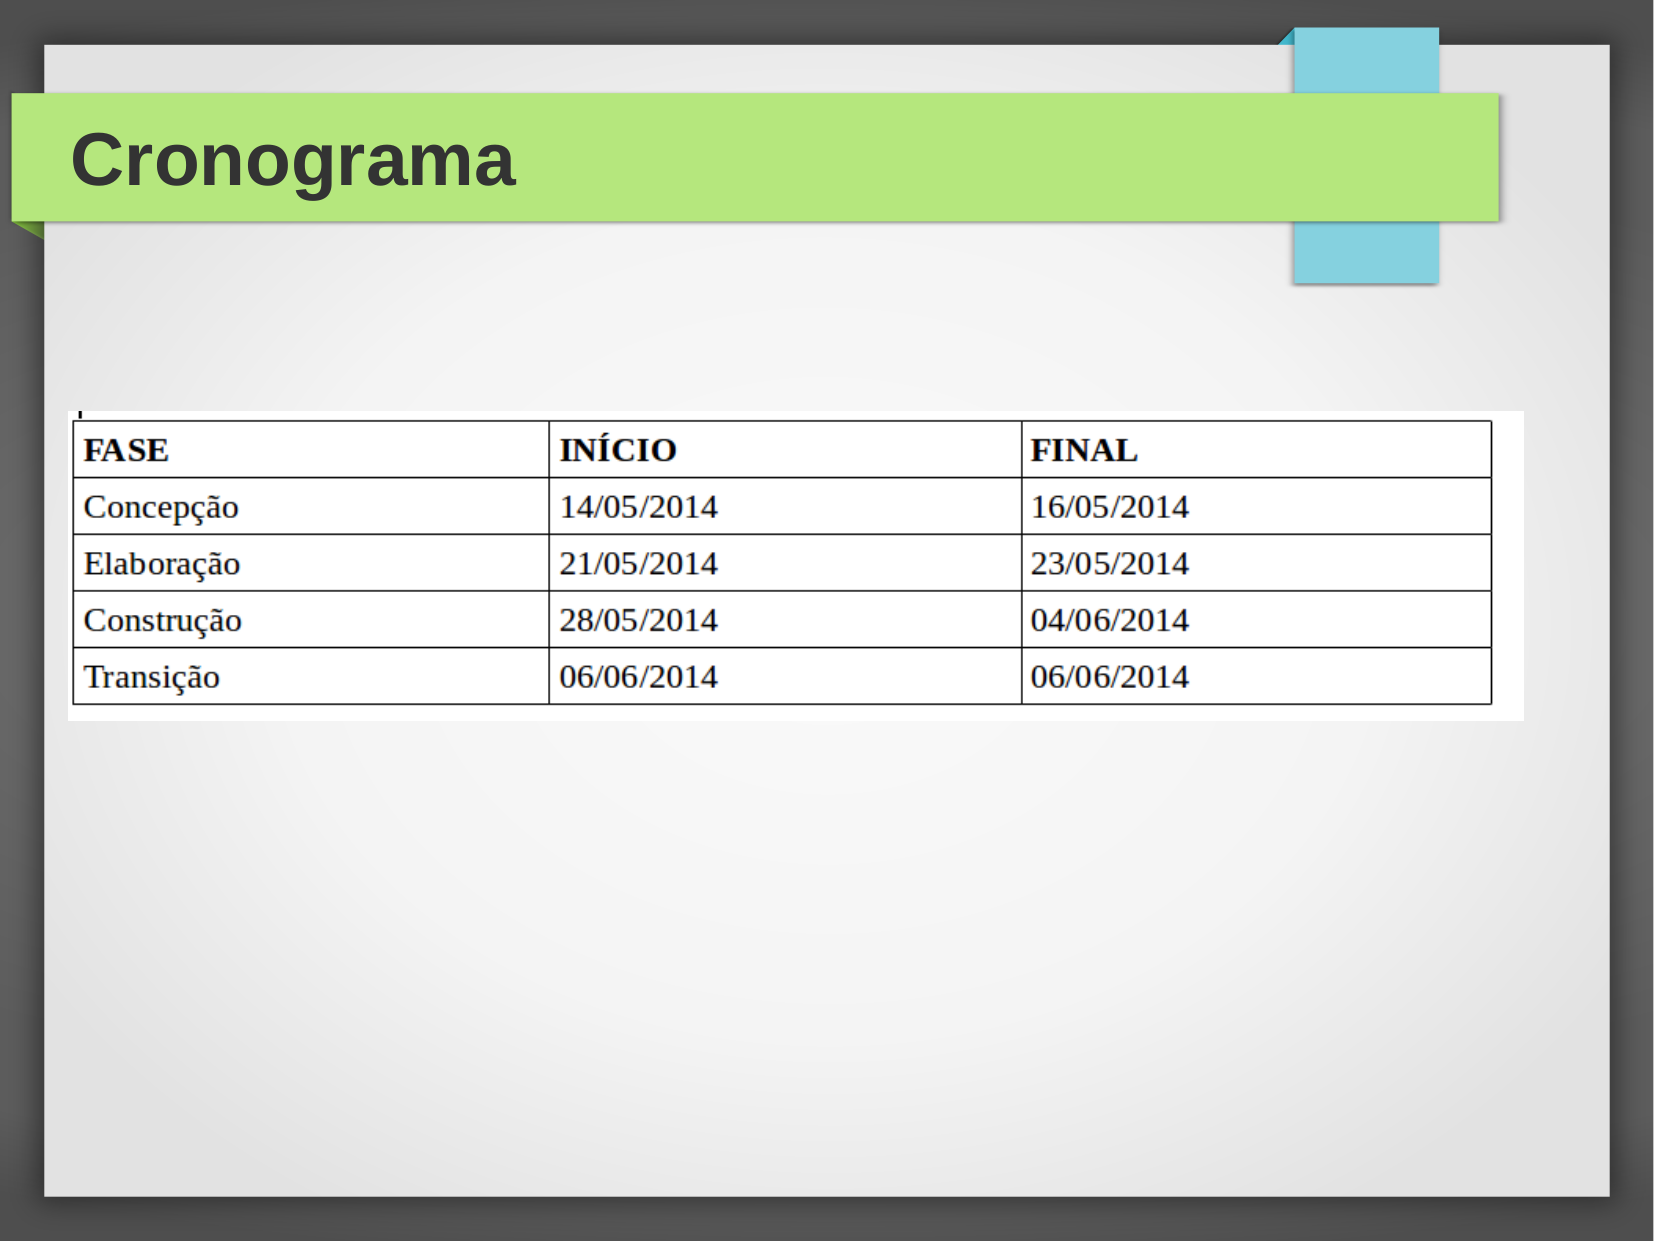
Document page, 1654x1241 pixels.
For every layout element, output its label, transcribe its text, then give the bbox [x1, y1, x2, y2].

picture [0, 0, 1654, 1241]
title Cronograma [70, 106, 1229, 213]
